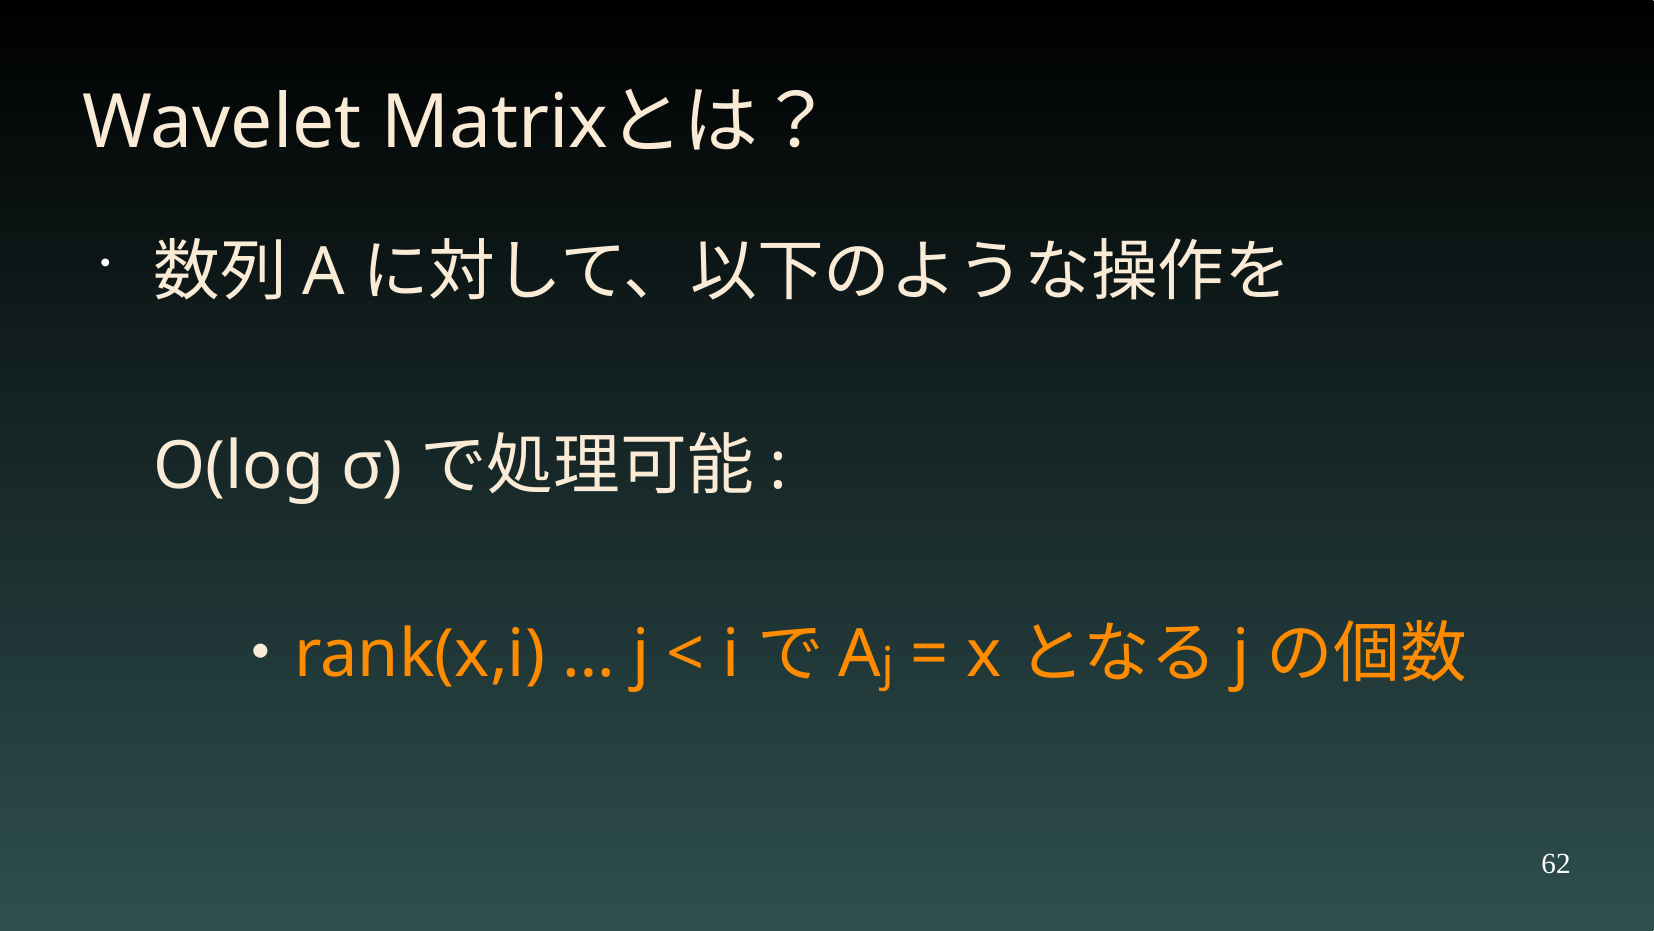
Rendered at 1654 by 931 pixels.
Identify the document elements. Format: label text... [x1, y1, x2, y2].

title Wavelet Matrixとは？ [82, 37, 969, 193]
list 数列 A に対して、以下のような操作を O(log σ) で処理可能 : ・rank(x,i) … j < i で Aj = x となる j の個数 [82, 217, 1571, 898]
